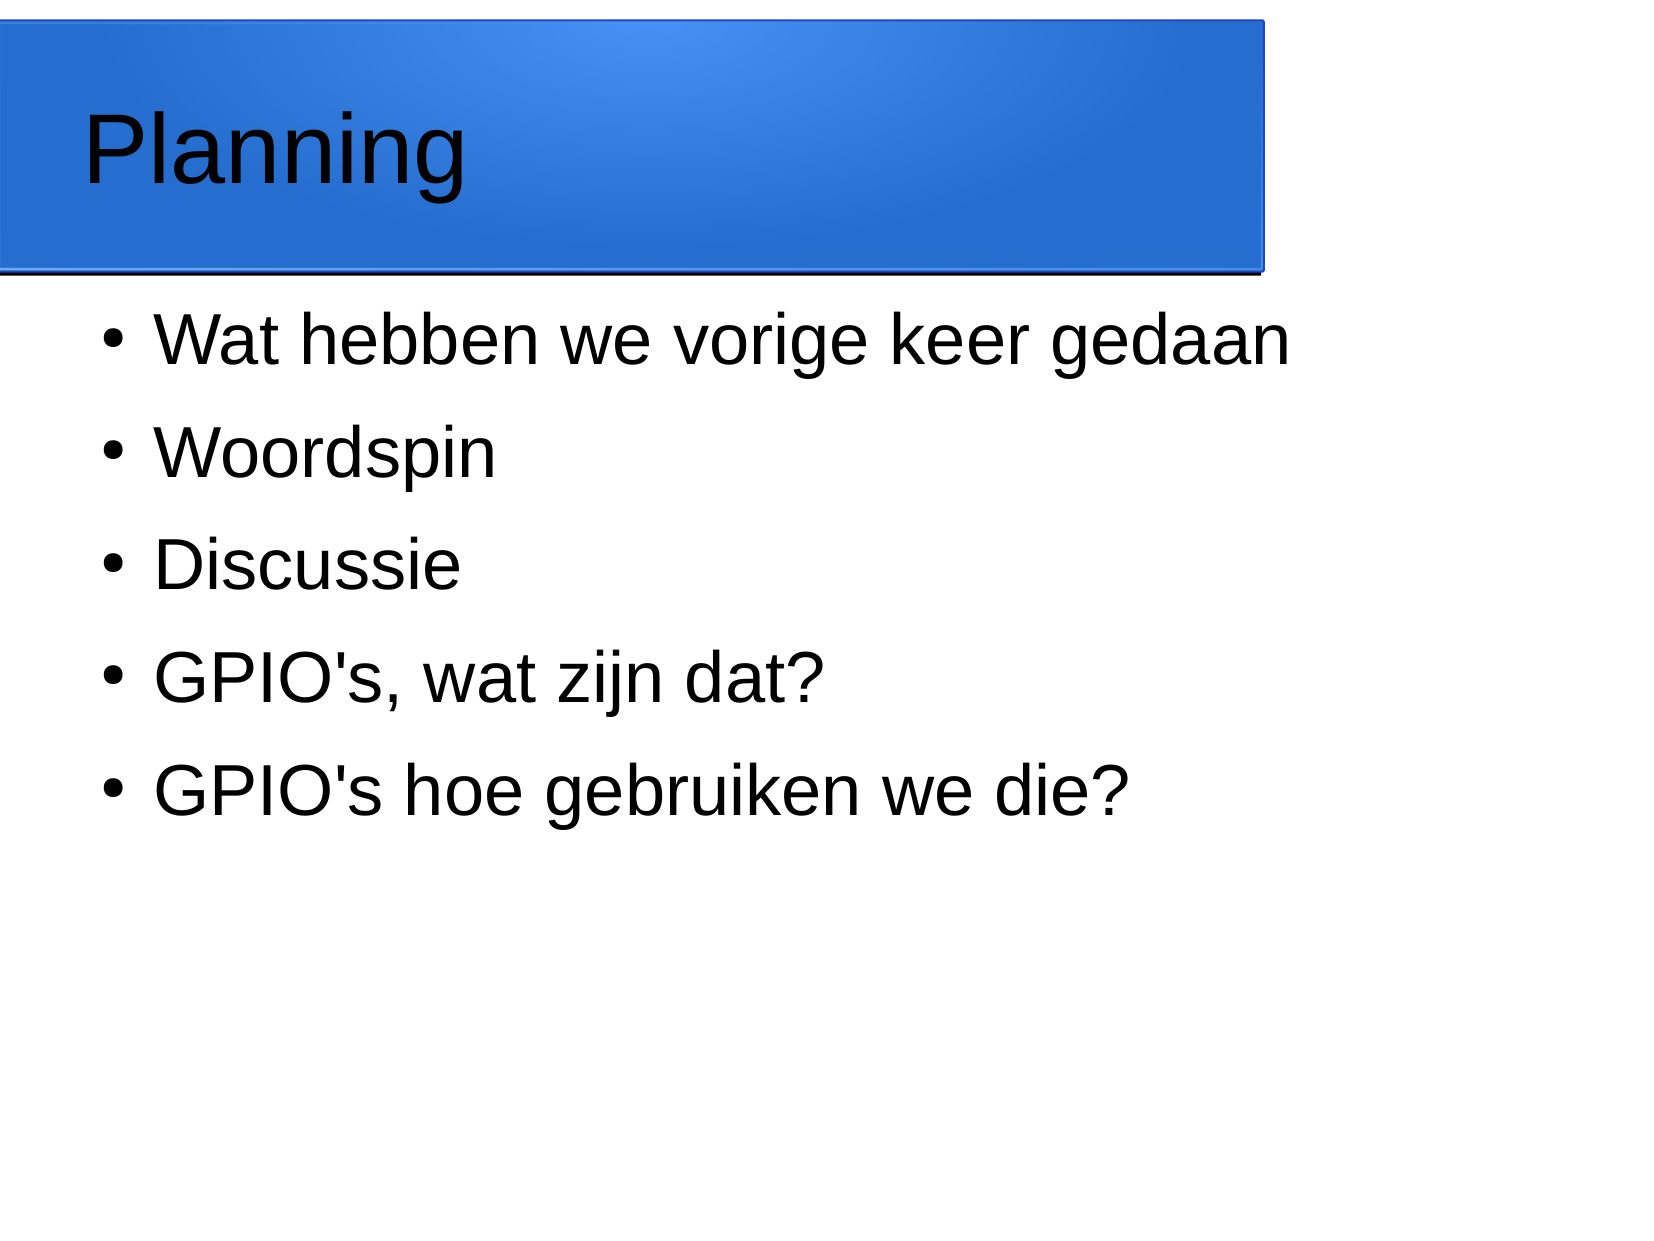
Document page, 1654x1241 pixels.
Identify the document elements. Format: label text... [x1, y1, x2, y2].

title Planning [82, 47, 1235, 252]
list Wat hebben we vorige keer gedaan Woordspin Discussie GPIO's, wat zijn dat? GPIO's hoe gebruiken we die? [82, 299, 1571, 1019]
